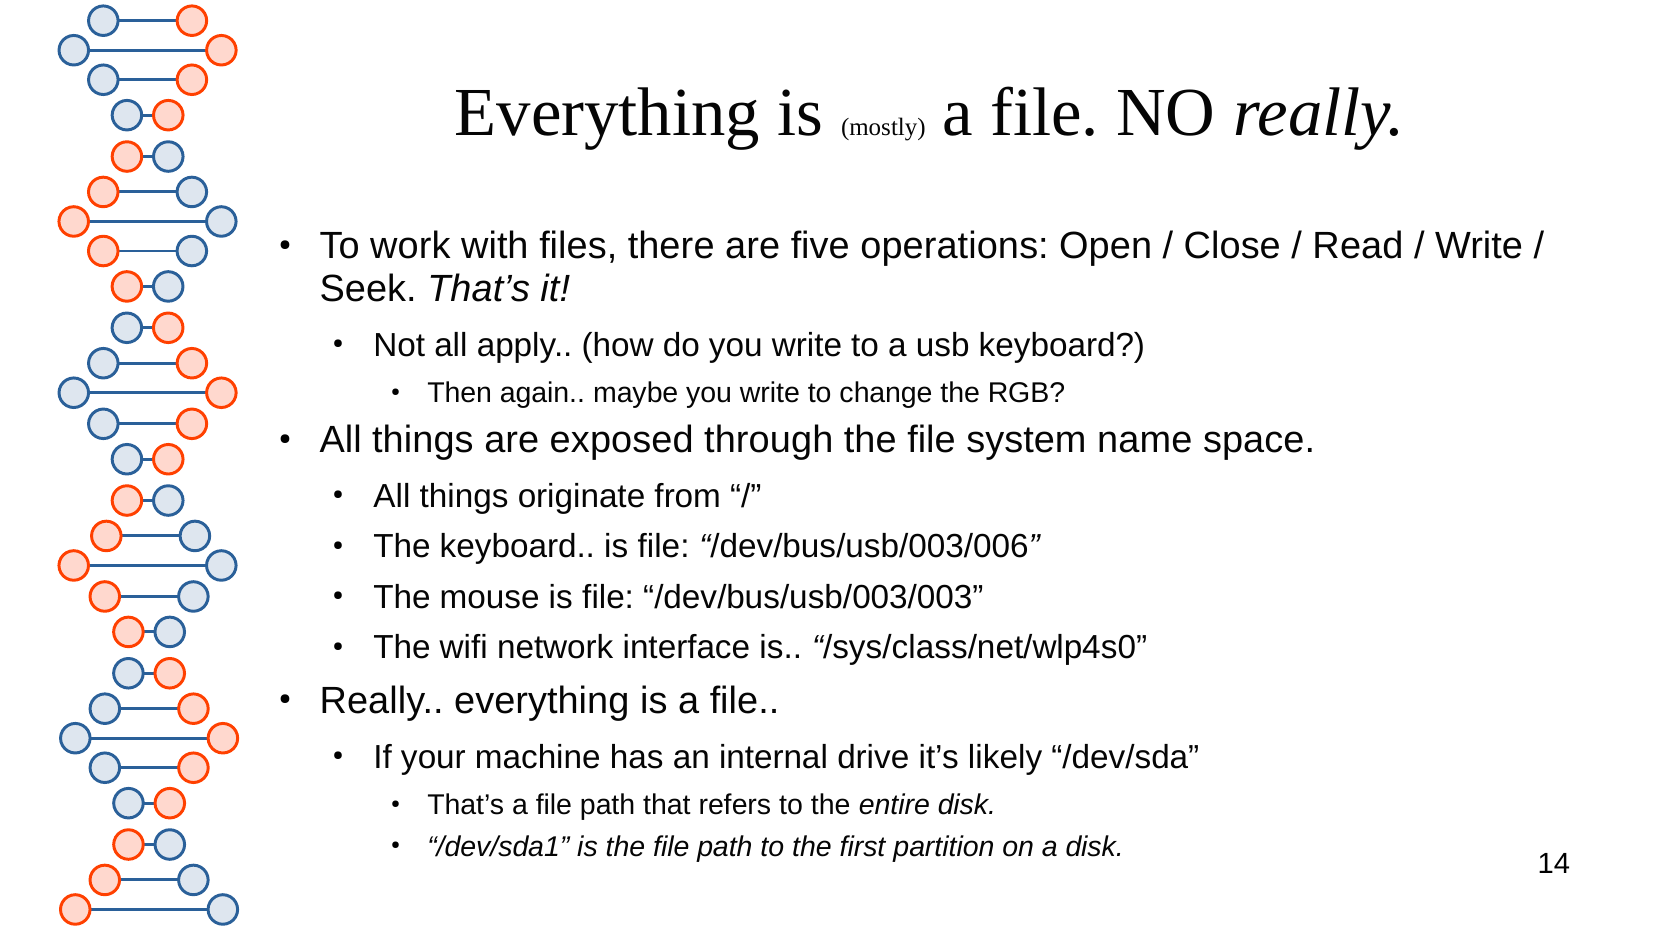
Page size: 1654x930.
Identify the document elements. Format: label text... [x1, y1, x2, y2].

title Everything is (mostly) a file. NO really. [265, 35, 1594, 189]
list To work with files, there are five operations: Open / Close / Read / Write / Seek. That’s it! Not all apply.. (how do you write to a usb keyboard?) Then again.. maybe you write to change the RGB? All things are exposed through the file system name space. All things originate from “/” The keyboard.. is file: “/dev/bus/usb/003/006” The mouse is file: “/dev/bus/usb/003/003” The wifi network interface is.. “/sys/class/net/wlp4s0” Really.. everything is a file.. If your machine has an internal drive it’s likely “/dev/sda” That’s a file path that refers to the entire disk. “/dev/sda1” is the file path to the first partition on a disk. [265, 224, 1594, 863]
